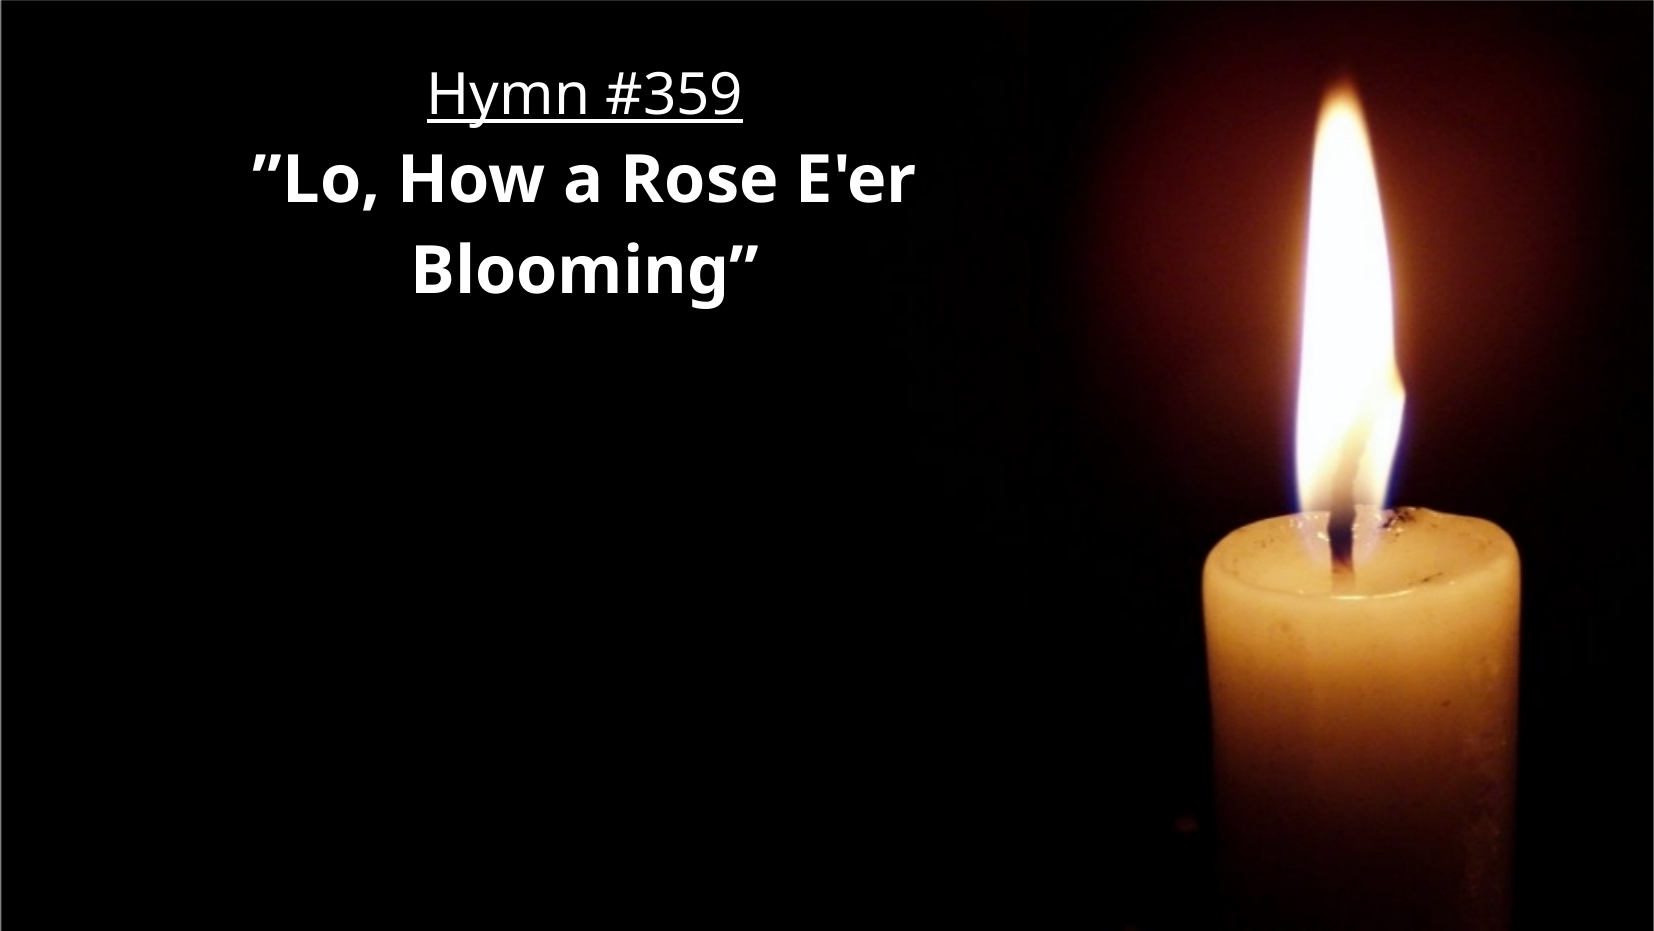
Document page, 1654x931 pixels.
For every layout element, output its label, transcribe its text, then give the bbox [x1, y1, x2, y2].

picture [0, 0, 1654, 931]
text_box Hymn #359 ”Lo, How a Rose E'er Blooming” [60, 45, 1111, 226]
